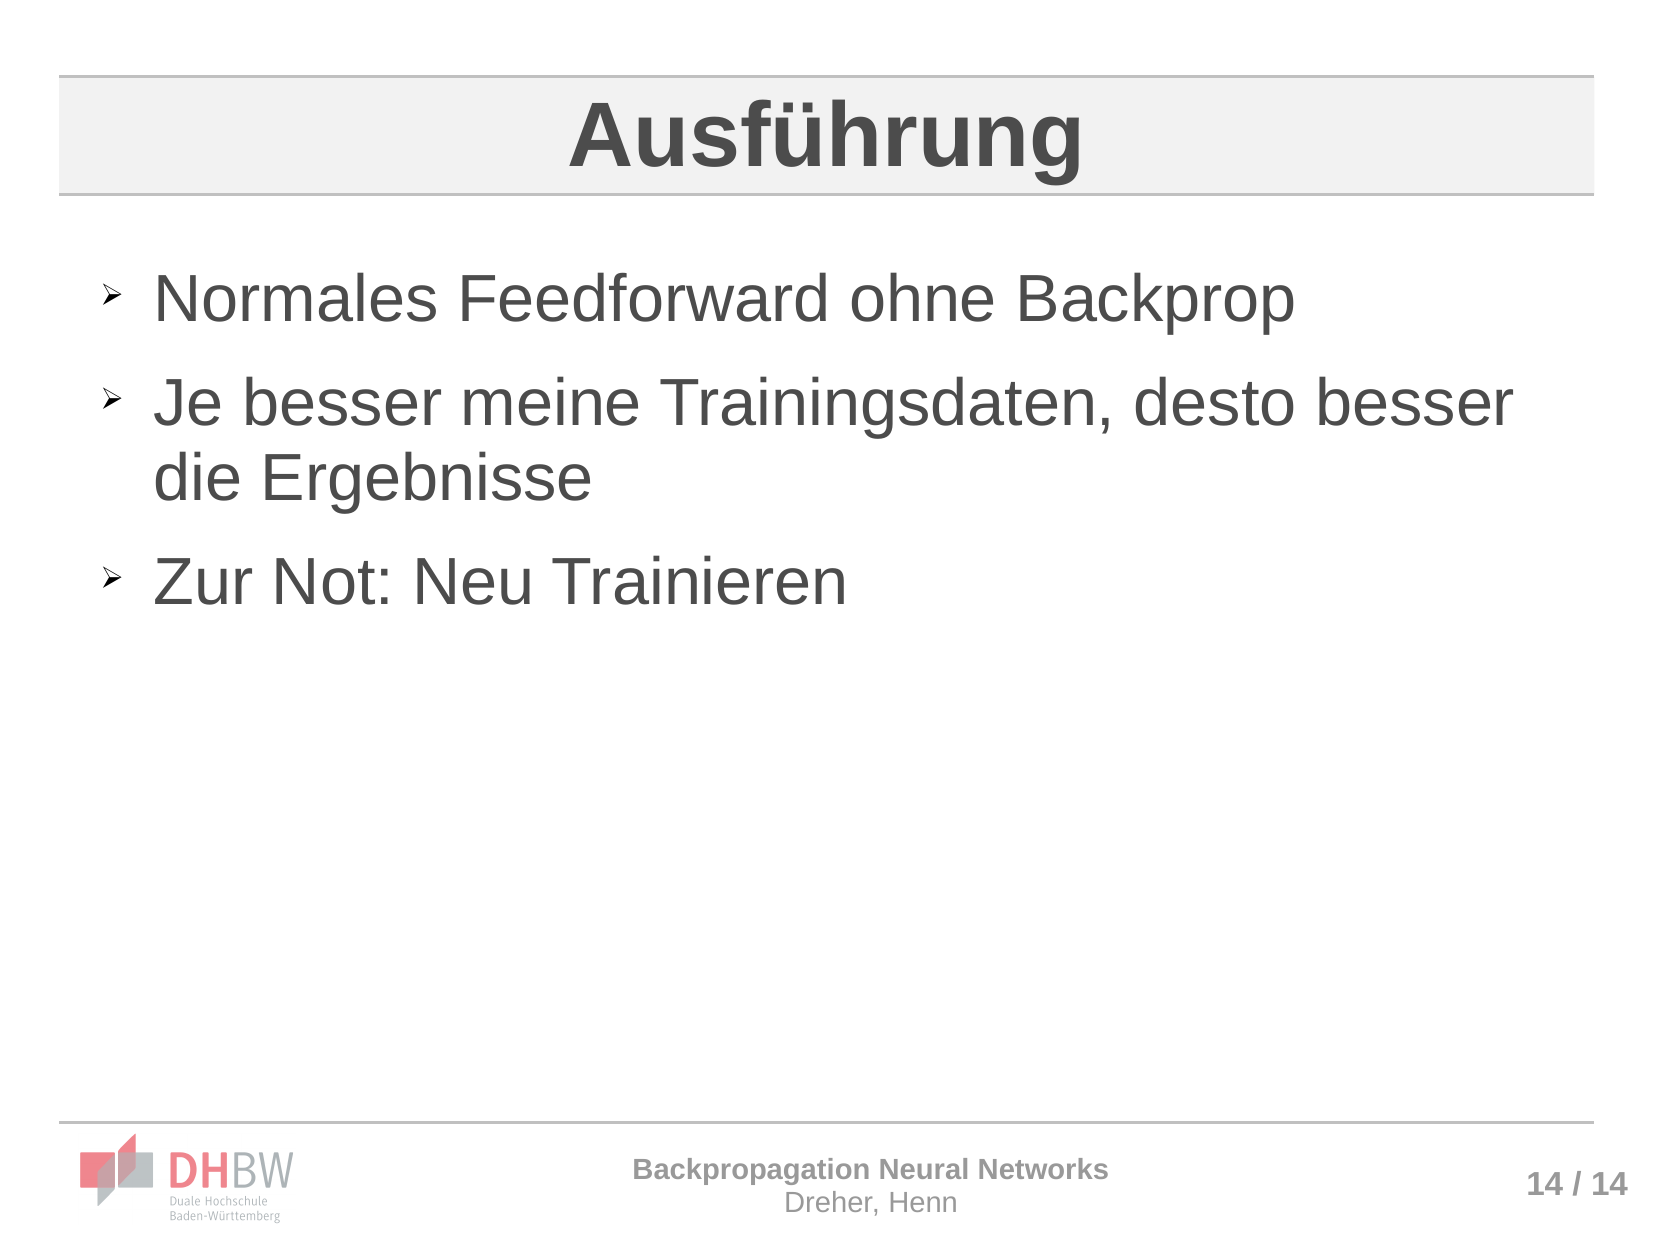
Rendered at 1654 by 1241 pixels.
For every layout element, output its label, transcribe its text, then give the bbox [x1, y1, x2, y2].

list Normales Feedforward ohne Backprop Je besser meine Trainingsdaten, desto besser die Ergebnisse Zur Not: Neu Trainieren [82, 260, 1571, 1080]
title Ausführung [59, 31, 1595, 239]
picture [78, 1133, 296, 1225]
